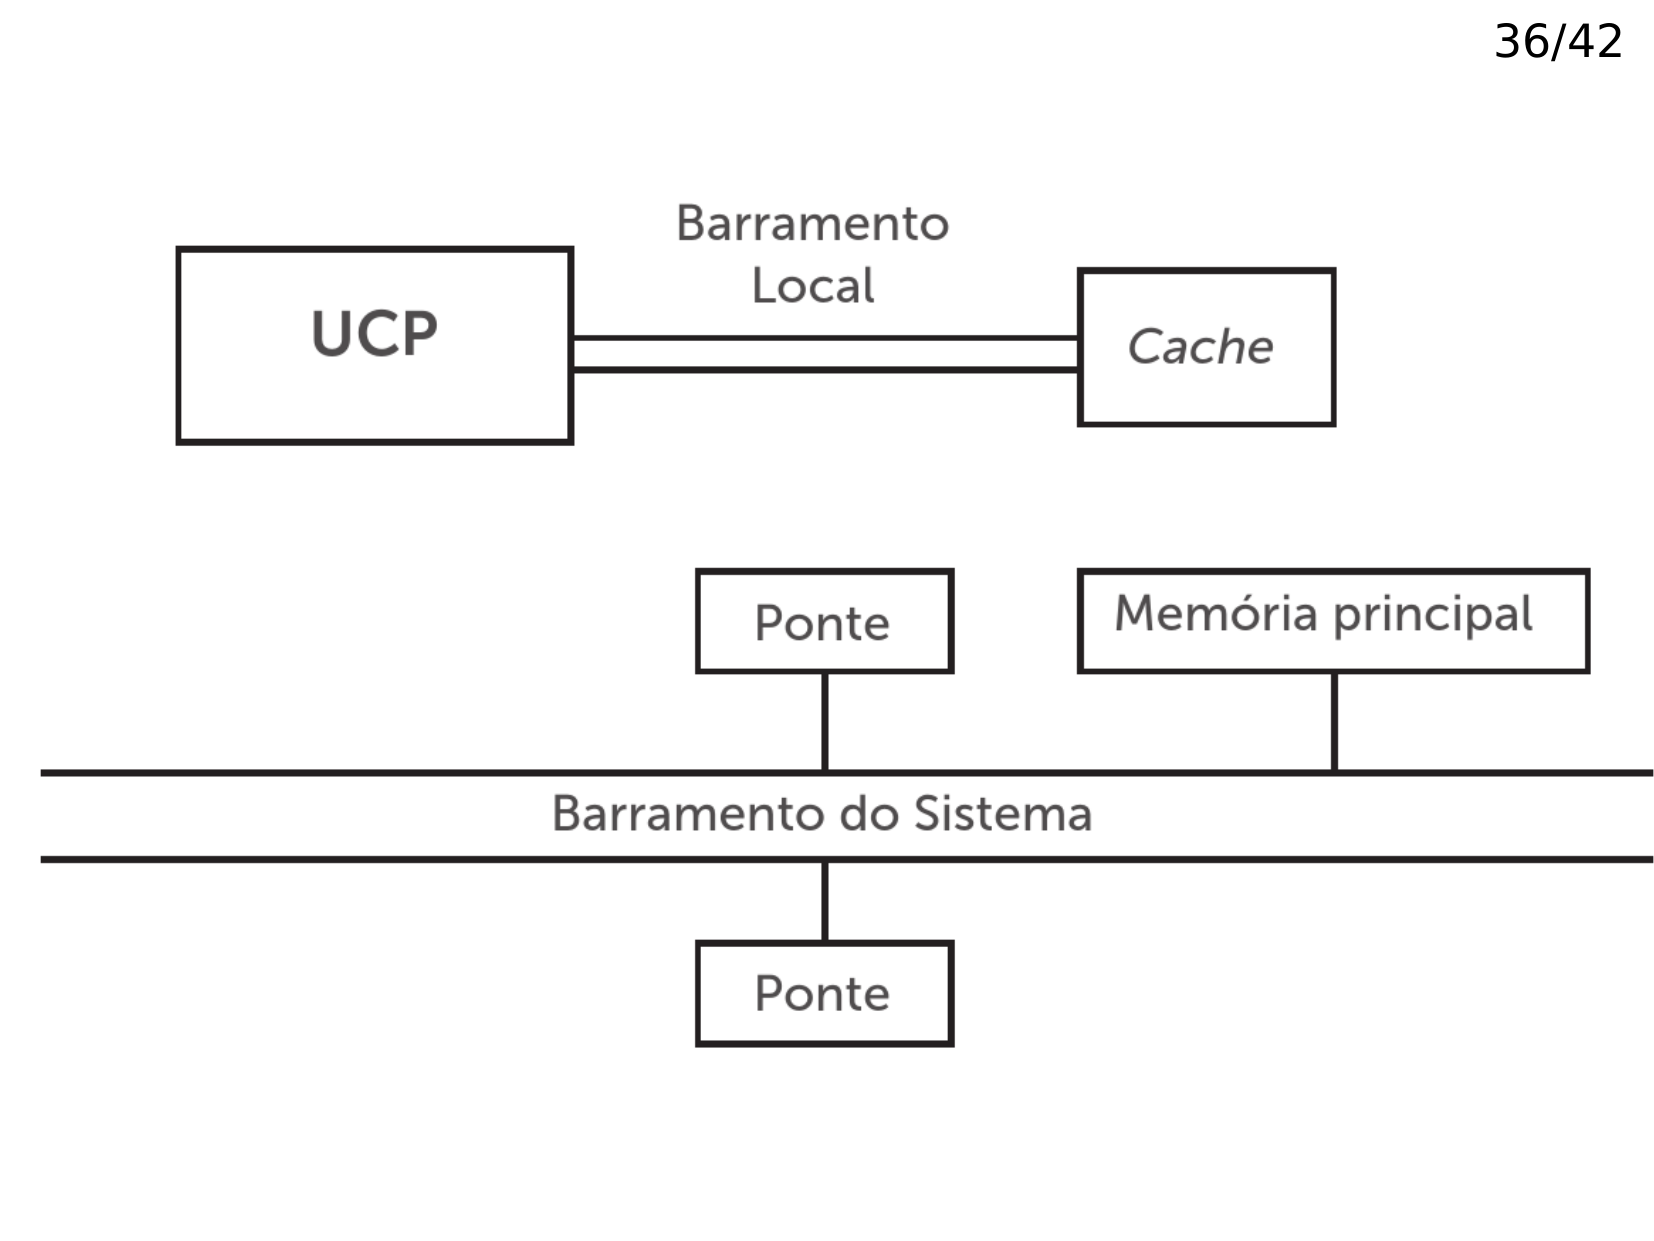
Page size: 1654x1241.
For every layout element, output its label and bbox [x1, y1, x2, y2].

picture [14, 192, 1654, 1079]
